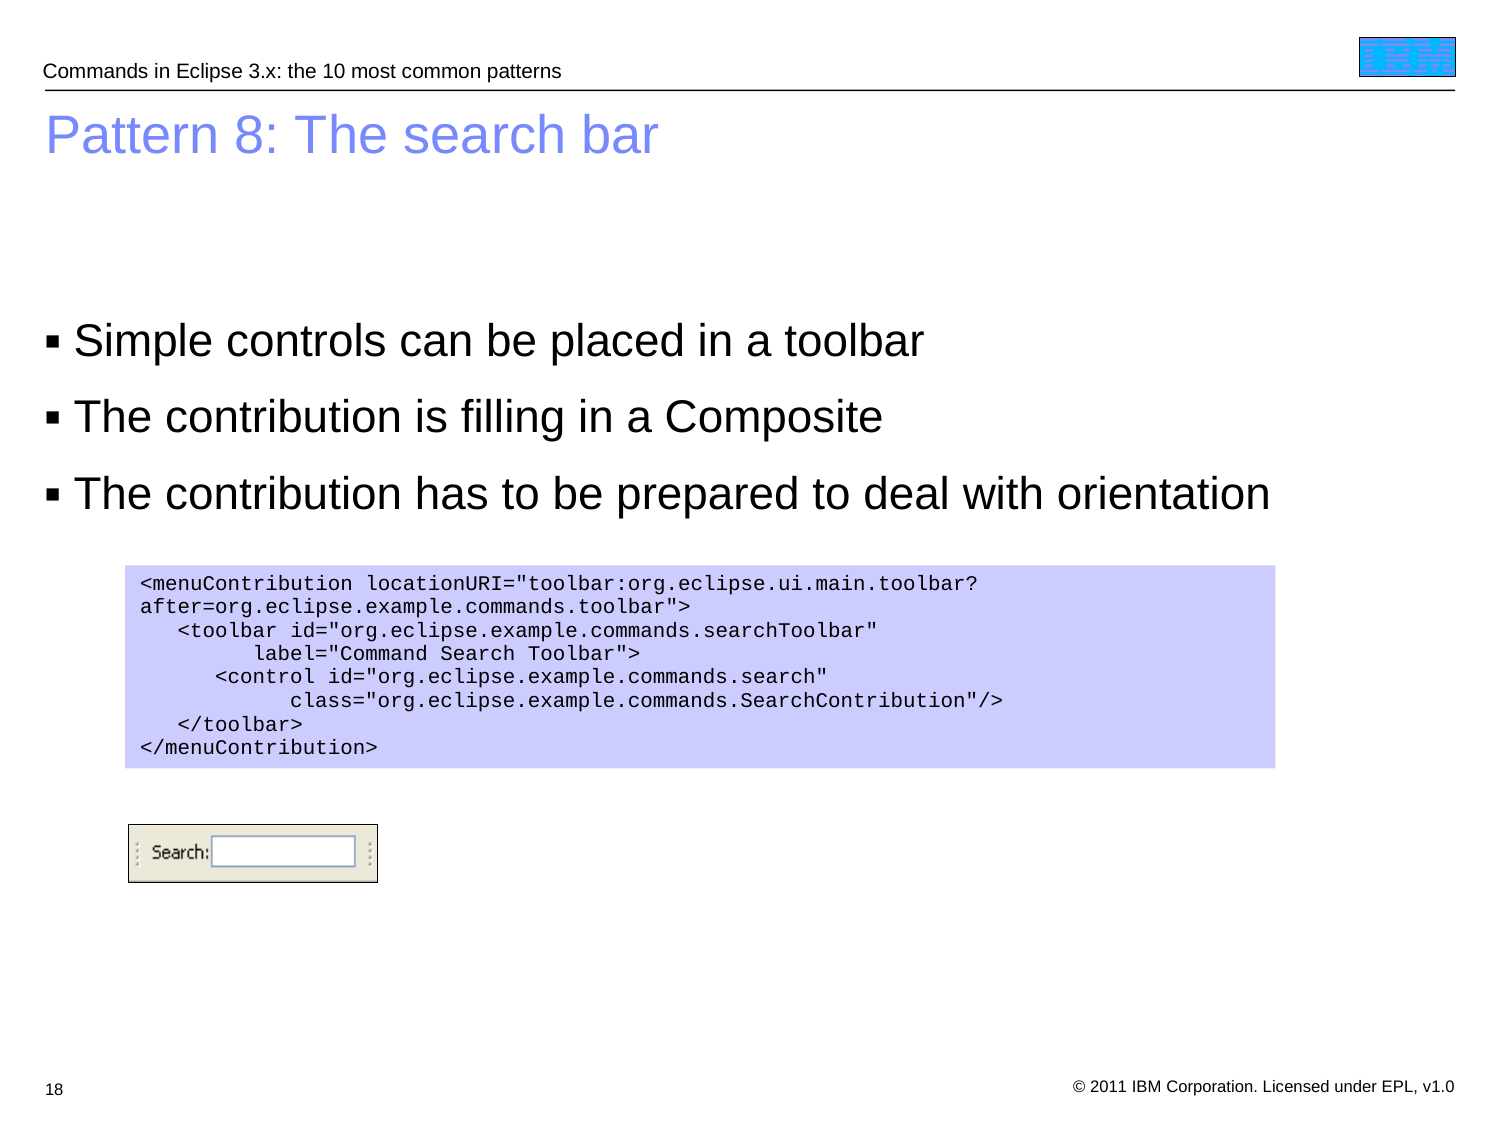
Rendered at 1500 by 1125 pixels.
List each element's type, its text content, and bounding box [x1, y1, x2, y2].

text_box <menuContribution locationURI="toolbar:org.eclipse.ui.main.toolbar?after=org.eclipse.example.commands.toolbar"> <toolbar id="org.eclipse.example.commands.searchToolbar" label="Command Search Toolbar"> <control id="org.eclipse.example.commands.search" class="org.eclipse.example.commands.SearchContribution"/> </toolbar> </menuContribution> [125, 565, 1276, 769]
text_box Commands in Eclipse 3.x: the 10 most common patterns [27, 37, 1312, 83]
picture [128, 824, 378, 883]
title Pattern 8: The search bar [30, 97, 1456, 218]
list Simple controls can be placed in a toolbar The contribution is filling in a Composite The contribution has to be prepared to deal with orientation [30, 307, 1456, 1058]
